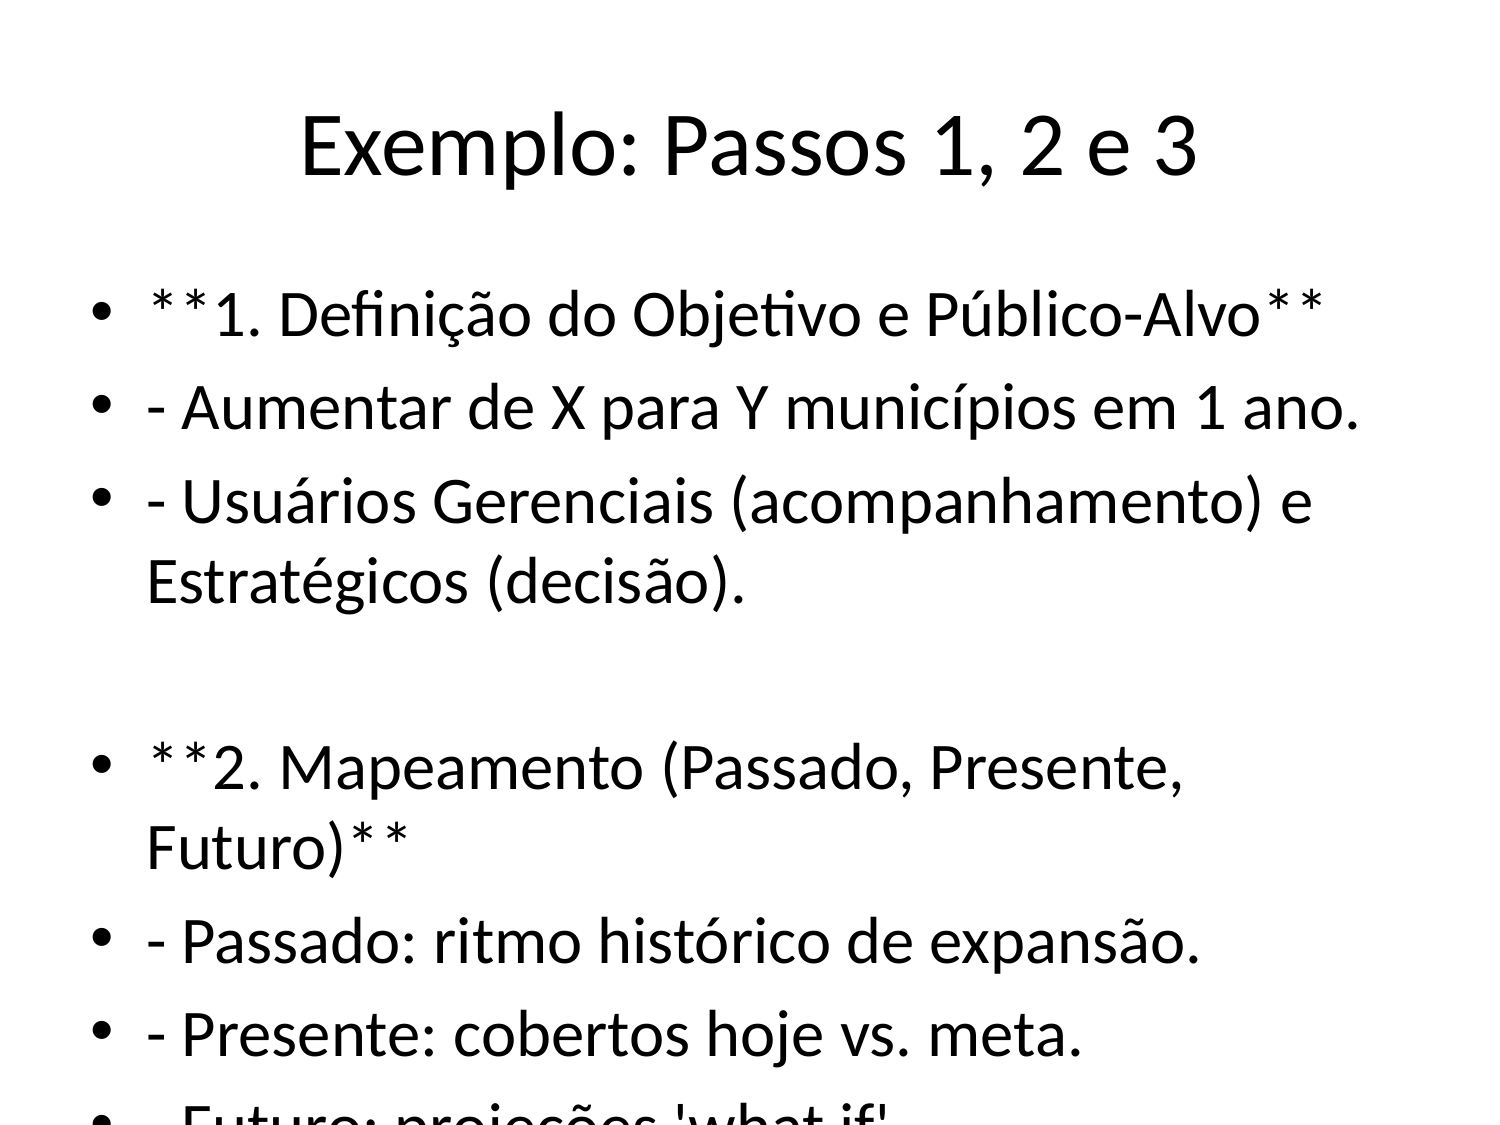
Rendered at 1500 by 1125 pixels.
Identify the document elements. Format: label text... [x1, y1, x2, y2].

list **1. Definição do Objetivo e Público-Alvo** - Aumentar de X para Y municípios em 1 ano. - Usuários Gerenciais (acompanhamento) e Estratégicos (decisão). **2. Mapeamento (Passado, Presente, Futuro)** - Passado: ritmo histórico de expansão. - Presente: cobertos hoje vs. meta. - Futuro: projeções 'what if'. **3. KPIs, Métricas e Dimensões** - KPI Principal: Contagem de municípios cobertos. - Dimensões: Tempo (mês, ano), Geografia (UF, Região). - Ex.: Adições mensais, % coberto vs. total. [75, 262, 1425, 1005]
title Exemplo: Passos 1, 2 e 3 [75, 45, 1425, 233]
